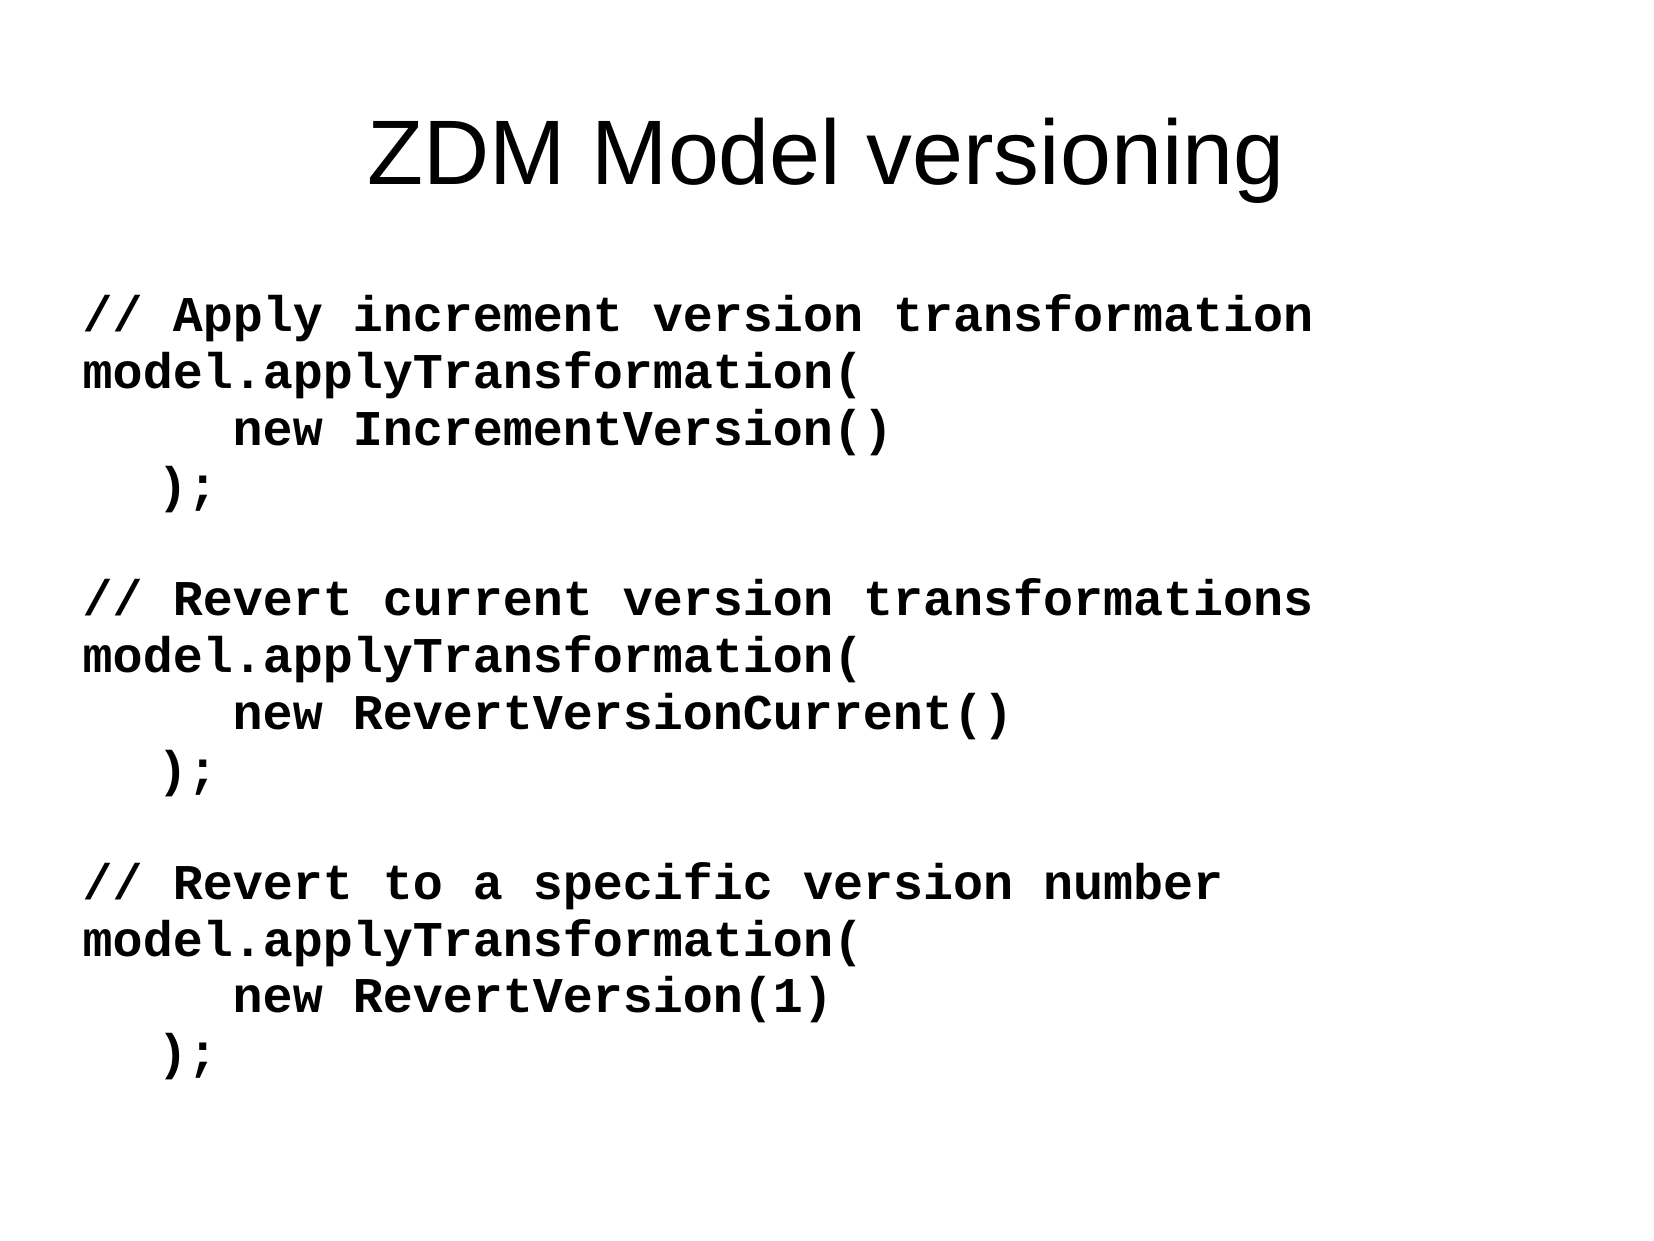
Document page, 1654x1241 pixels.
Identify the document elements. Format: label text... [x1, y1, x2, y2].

title ZDM Model versioning [82, 49, 1571, 257]
subtitle // Apply increment version transformation model.applyTransformation( new IncrementVersion() ); // Revert current version transformations model.applyTransformation( new RevertVersionCurrent() ); // Revert to a specific version number model.applyTransformation( new RevertVersion(1) ); [82, 290, 1571, 1199]
